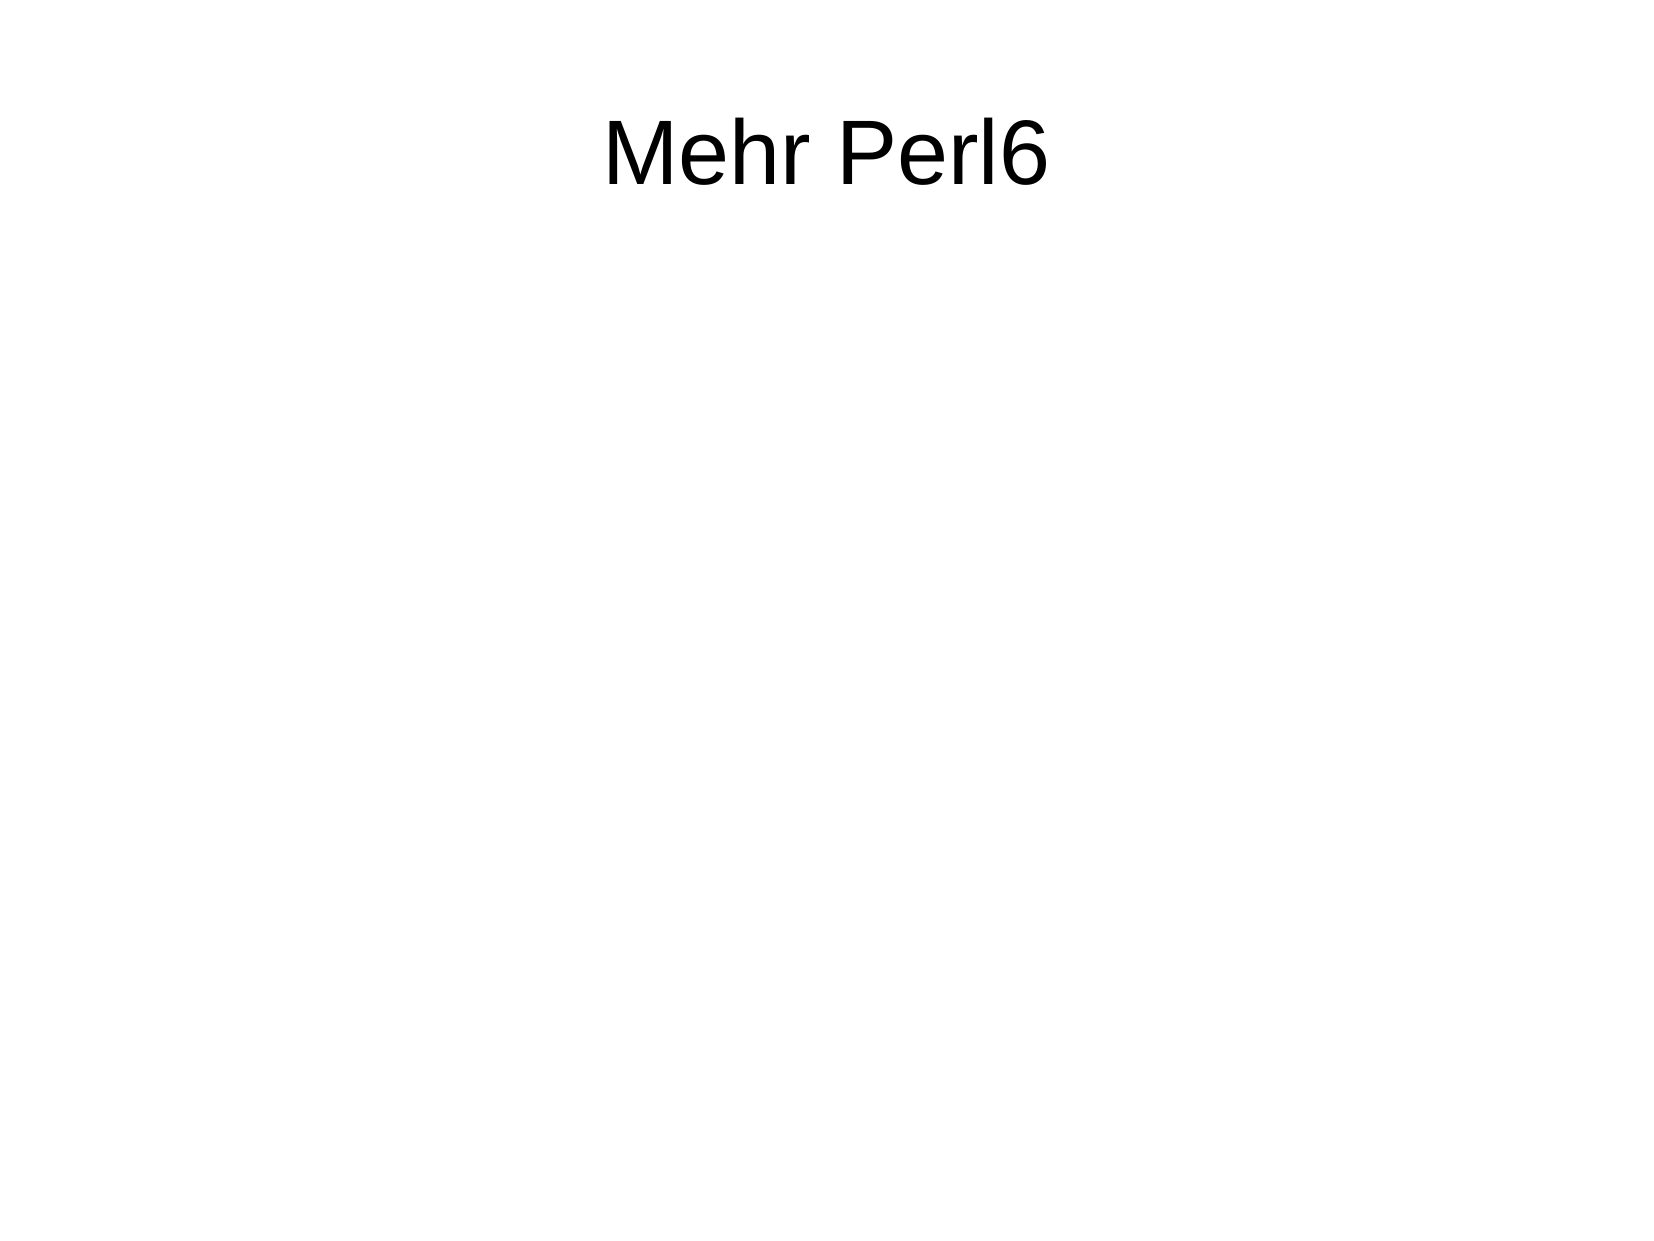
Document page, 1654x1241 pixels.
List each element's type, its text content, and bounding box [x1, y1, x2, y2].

title Mehr Perl6 [82, 49, 1571, 257]
